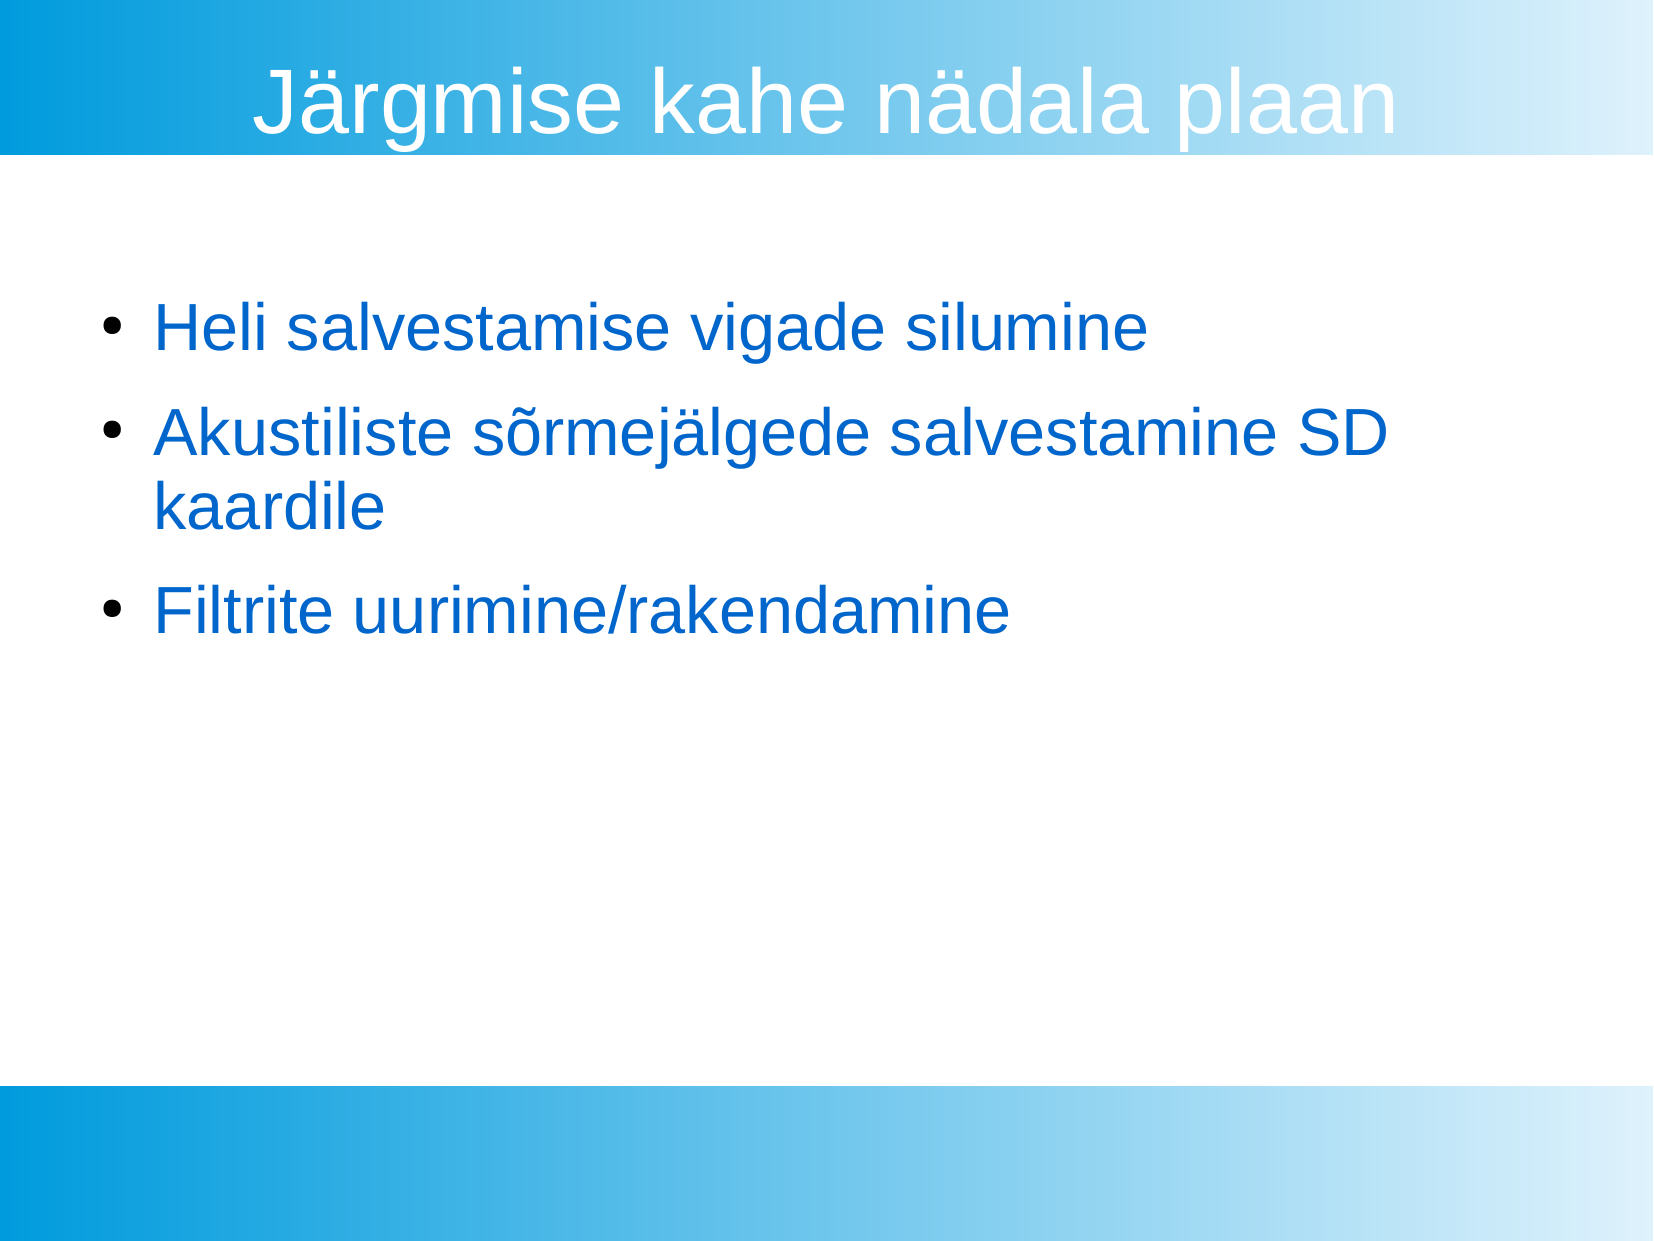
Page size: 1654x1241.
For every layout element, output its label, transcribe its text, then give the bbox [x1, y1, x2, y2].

list Heli salvestamise vigade silumine Akustiliste sõrmejälgede salvestamine SD kaardile Filtrite uurimine/rakendamine [82, 290, 1571, 1010]
title Järgmise kahe nädala plaan [82, 49, 1571, 155]
